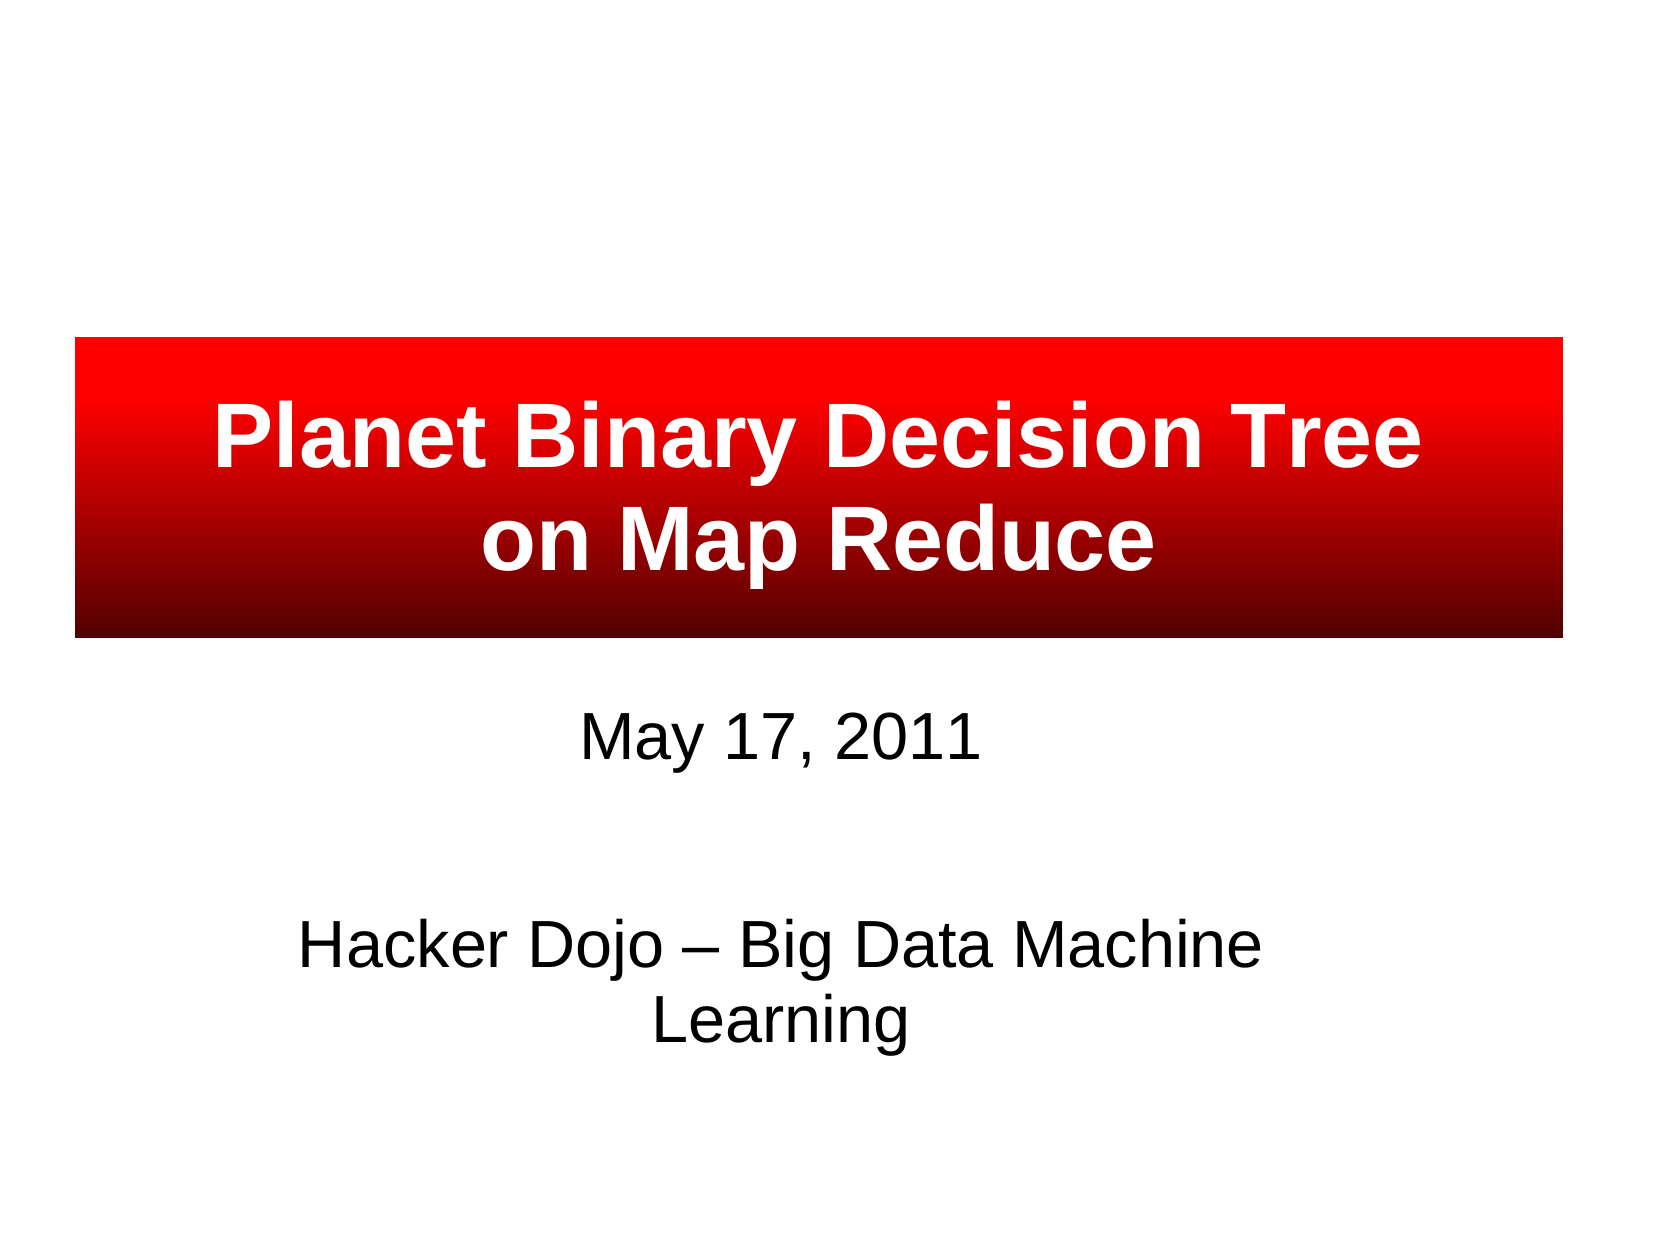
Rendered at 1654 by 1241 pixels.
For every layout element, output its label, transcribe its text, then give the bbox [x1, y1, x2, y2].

title Planet Binary Decision Tree on Map Reduce [75, 337, 1564, 638]
list May 17, 2011 Hacker Dojo – Big Data Machine Learning [145, 698, 1346, 1241]
